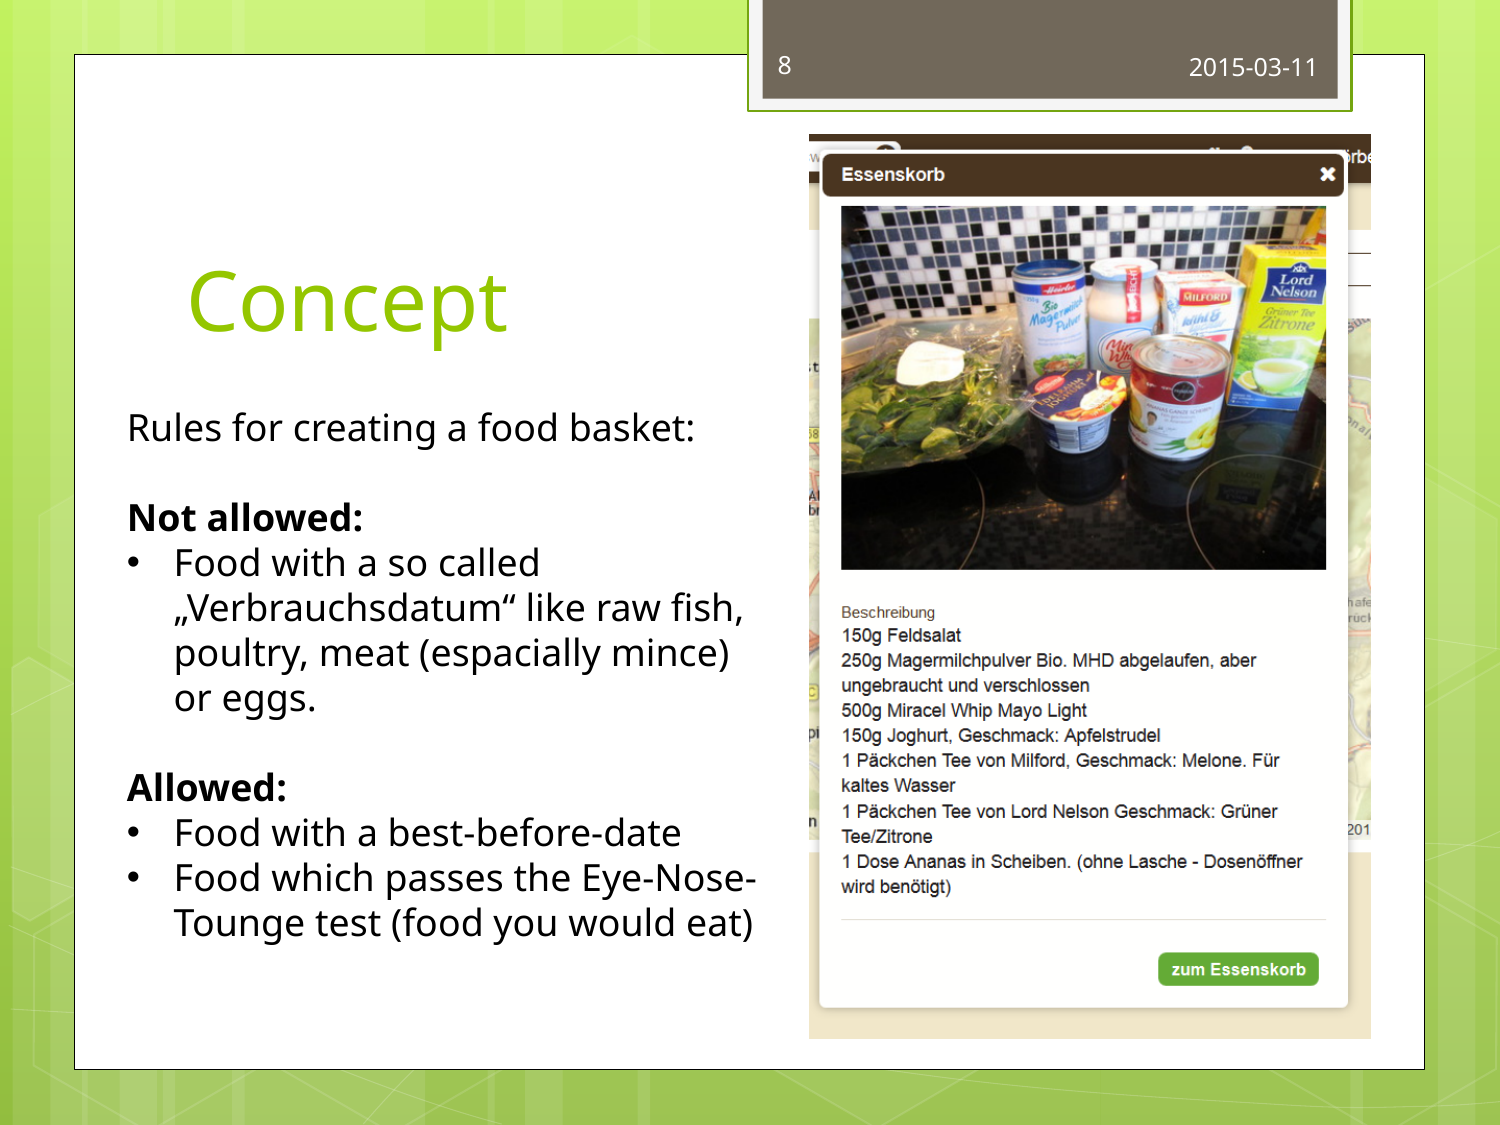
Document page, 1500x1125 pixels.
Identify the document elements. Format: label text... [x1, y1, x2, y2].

slide_number <number> [762, 36, 982, 97]
title Concept [171, 168, 809, 357]
slide_number 2015-03-11 [983, 36, 1334, 97]
text_box Rules for creating a food basket: Not allowed: Food with a so called „Verbrauchsdatum“ like raw fish, poultry, meat (espacially mince) or eggs. Allowed: Food with a best-before-date Food which passes the Eye-Nose-Tounge test (food you would eat) [112, 396, 786, 952]
picture [809, 134, 1371, 1039]
